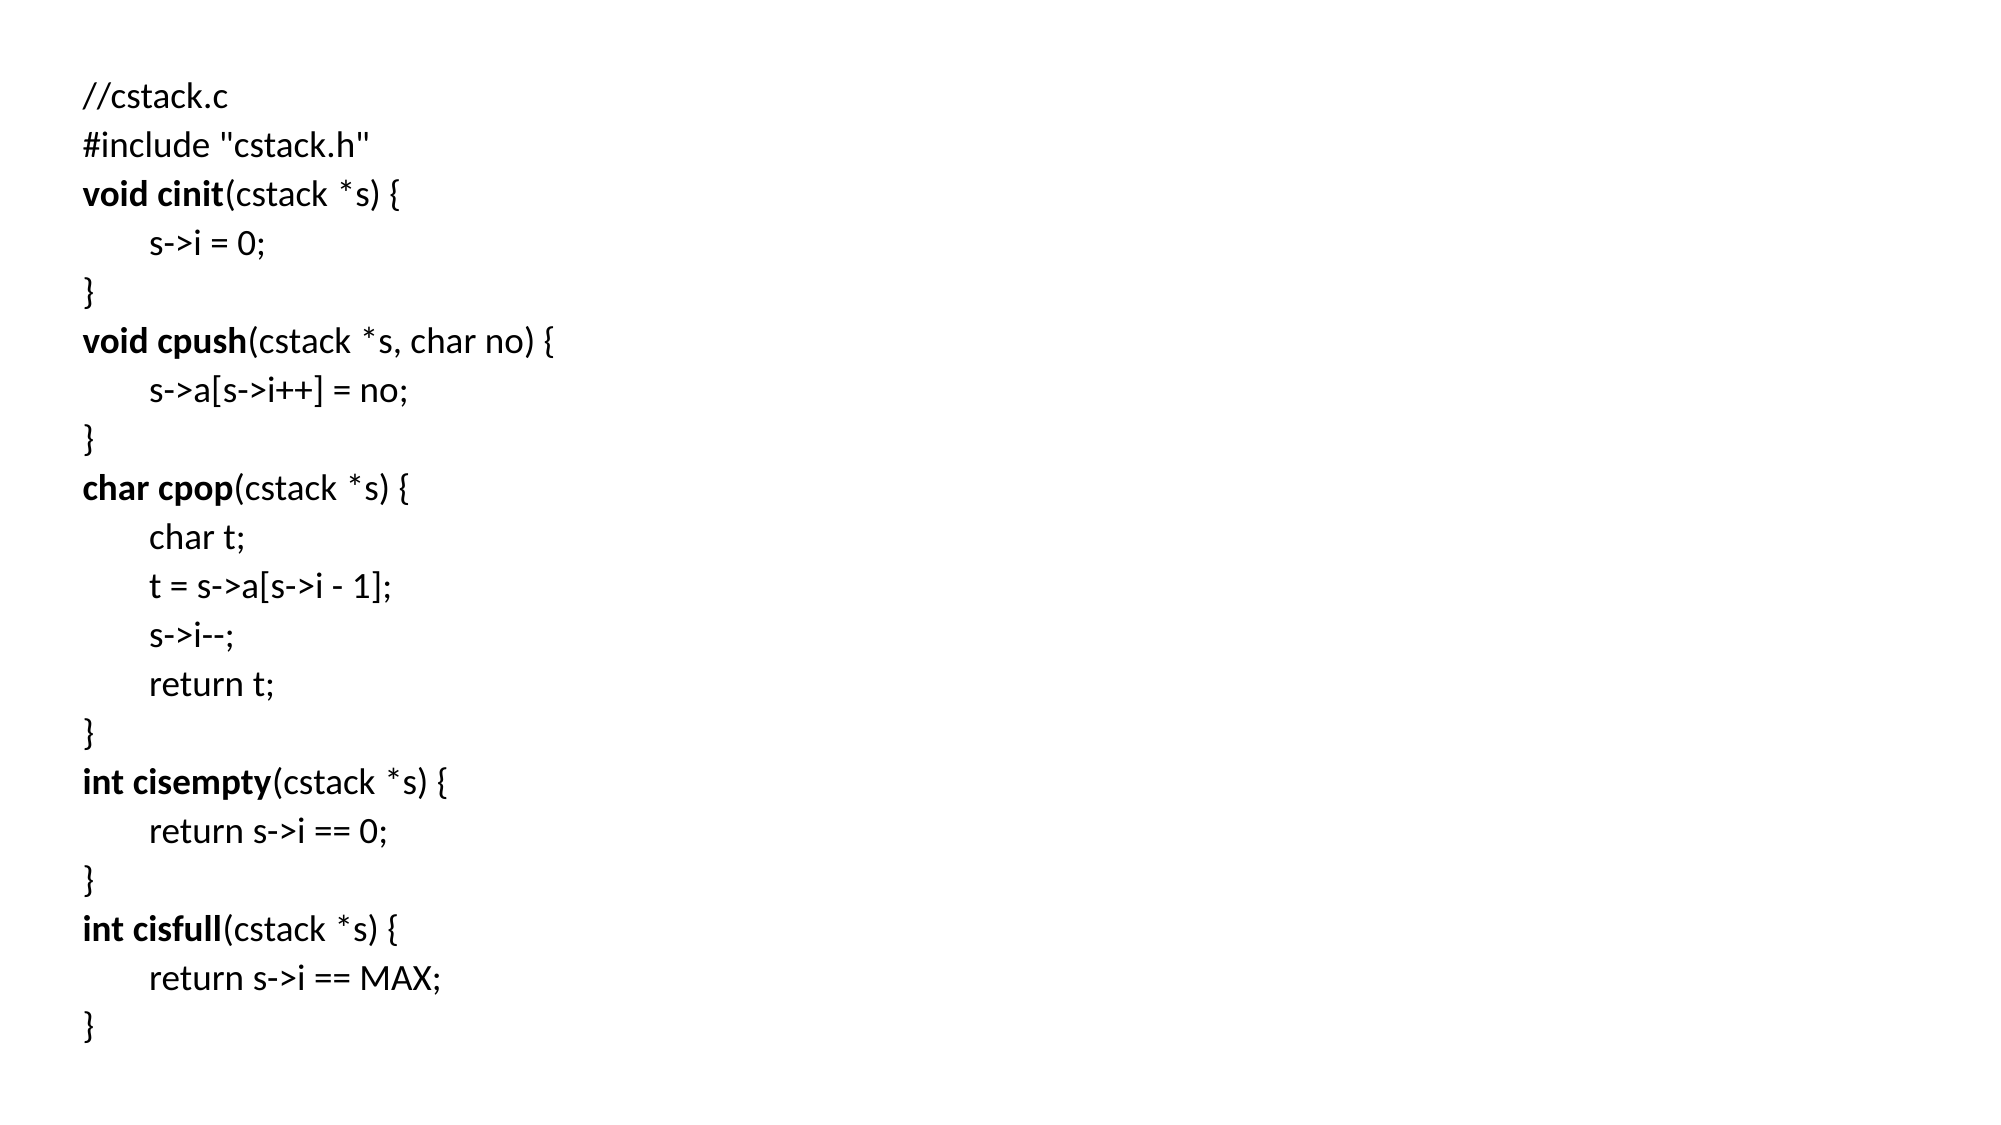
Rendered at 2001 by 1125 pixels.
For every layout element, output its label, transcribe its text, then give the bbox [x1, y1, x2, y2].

list //cstack.c #include "cstack.h" void cinit(cstack *s) { s->i = 0; } void cpush(cstack *s, char no) { s->a[s->i++] = no; } char cpop(cstack *s) { char t; t = s->a[s->i - 1]; s->i--; return t; } int cisempty(cstack *s) { return s->i == 0; } int cisfull(cstack *s) { return s->i == MAX; } [67, 59, 1793, 1066]
